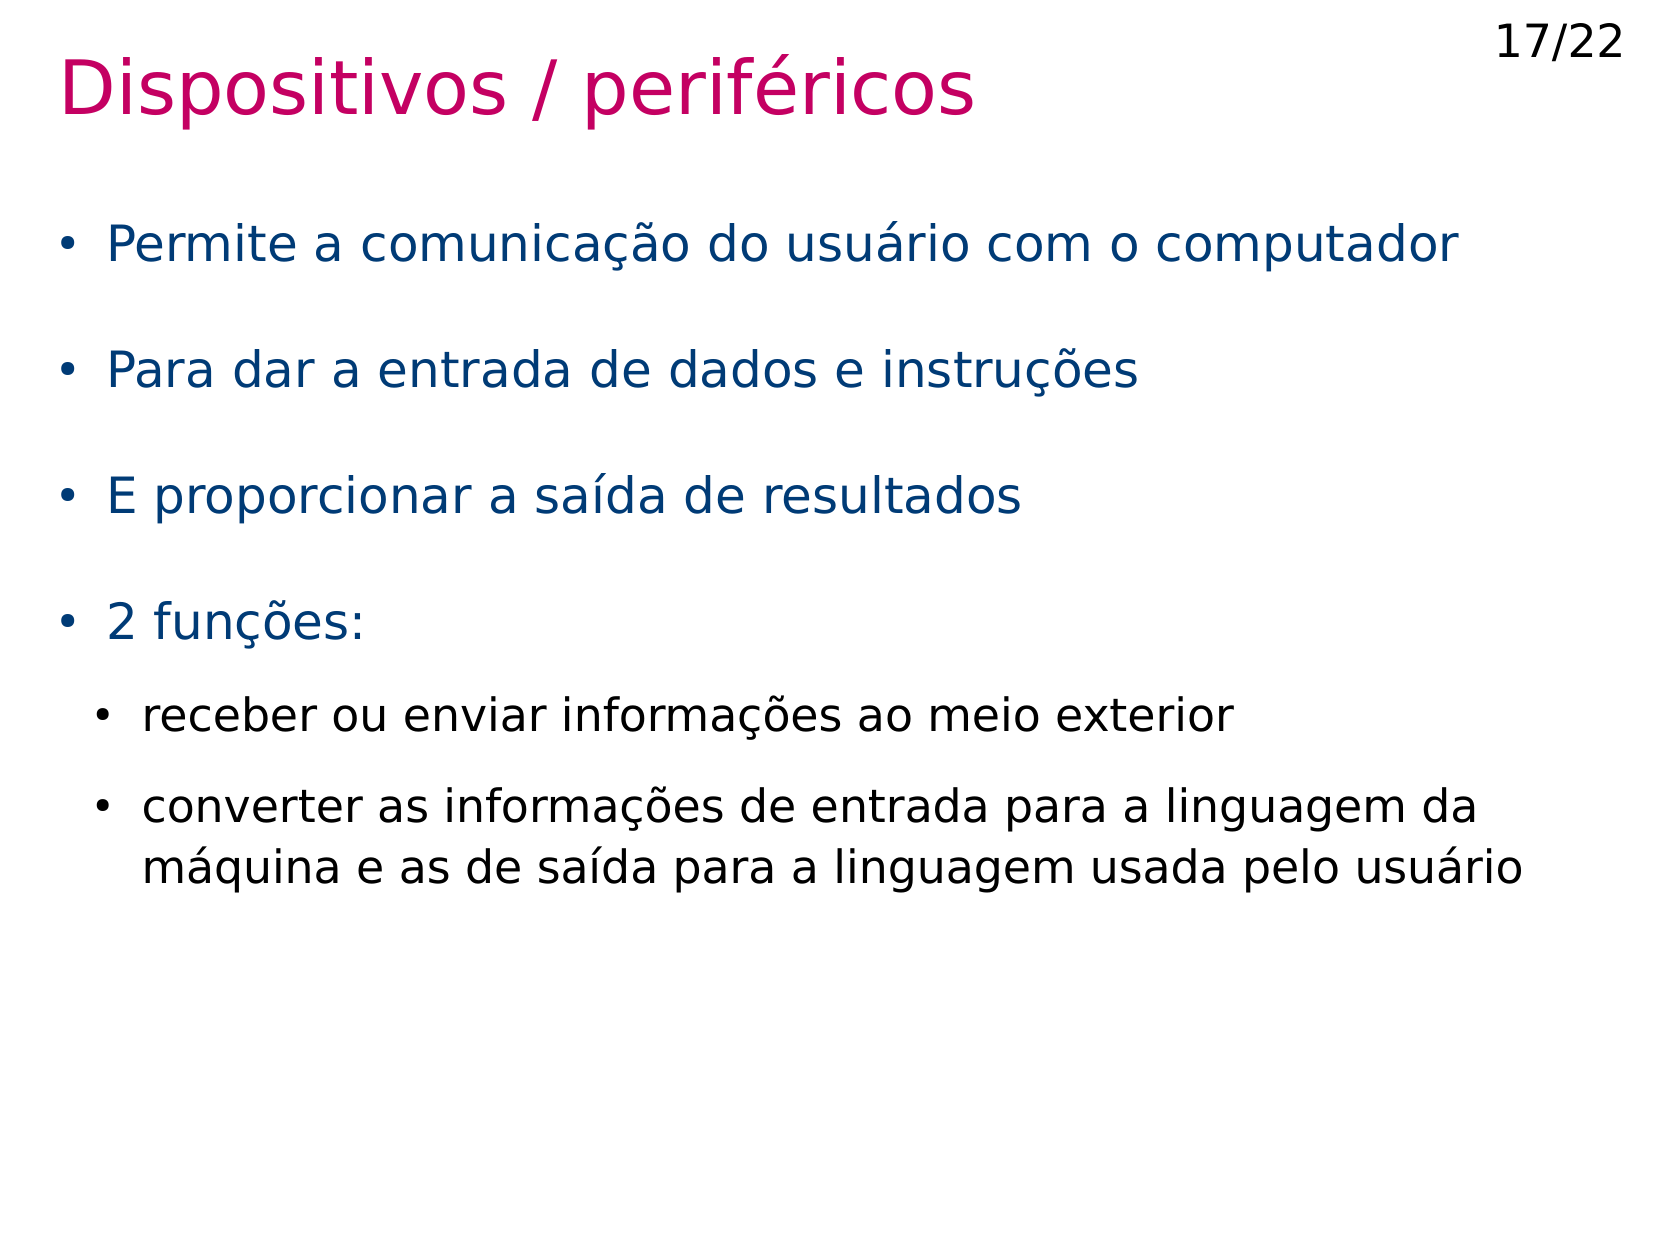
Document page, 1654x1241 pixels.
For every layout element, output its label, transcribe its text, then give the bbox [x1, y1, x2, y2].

title Dispositivos / periféricos [59, 29, 1625, 148]
list Permite a comunicação do usuário com o computador Para dar a entrada de dados e instruções E proporcionar a saída de resultados 2 funções: receber ou enviar informações ao meio exterior converter as informações de entrada para a linguagem da máquina e as de saída para a linguagem usada pelo usuário [59, 206, 1625, 1211]
